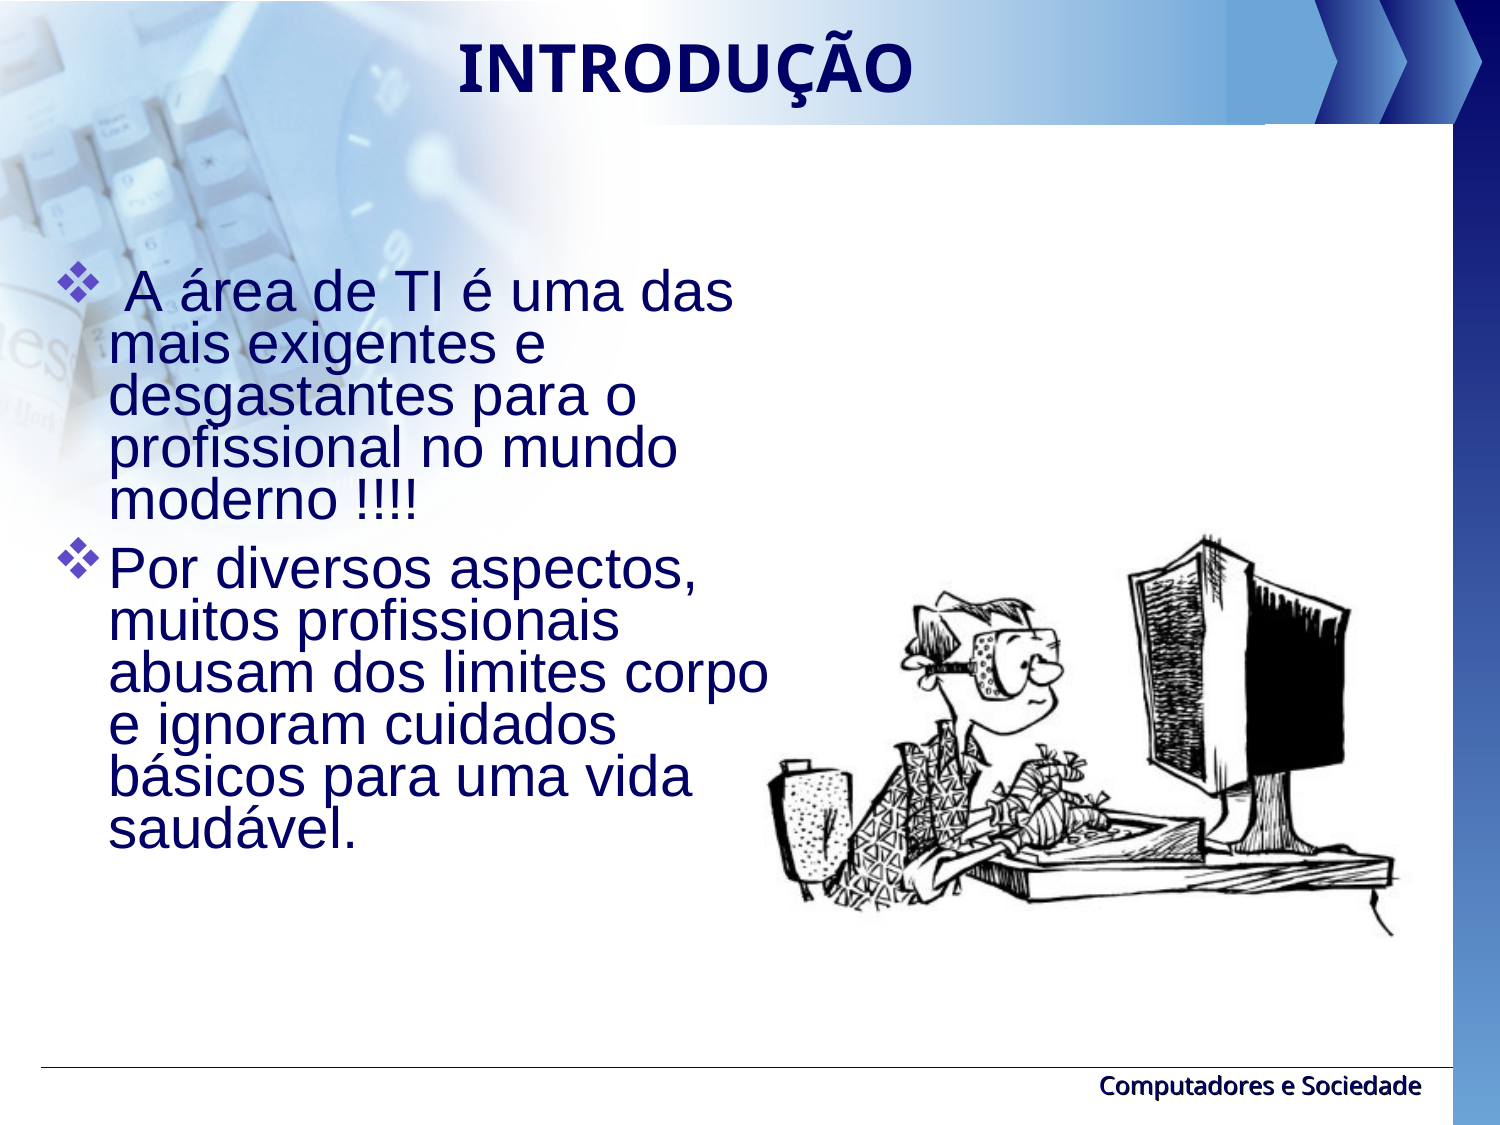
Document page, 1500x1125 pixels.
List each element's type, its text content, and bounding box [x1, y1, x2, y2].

picture [750, 489, 1426, 1015]
list A área de TI é uma das mais exigentes e desgastantes para o profissional no mundo moderno !!!! Por diversos aspectos, muitos profissionais abusam dos limites corpo e ignoram cuidados básicos para uma vida saudável. [37, 262, 826, 1013]
title INTRODUÇÃO [74, 0, 1300, 162]
